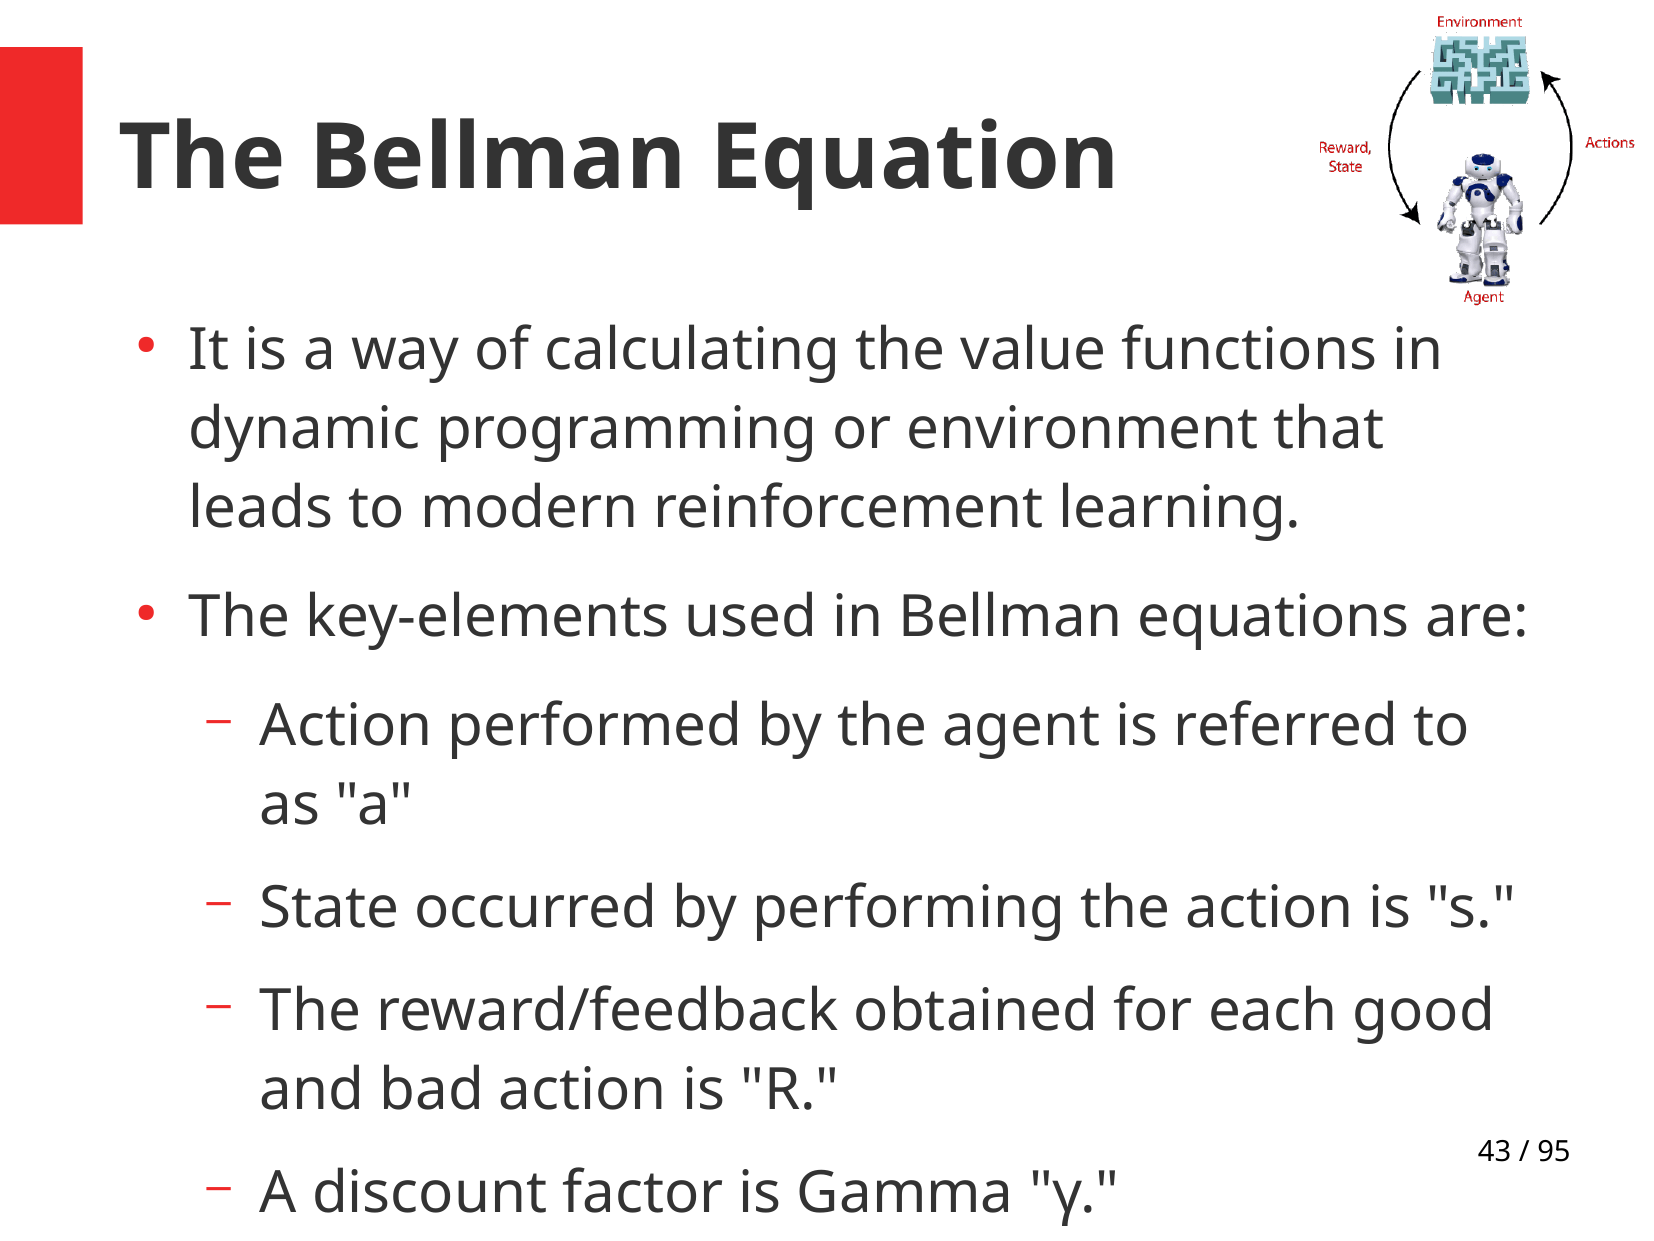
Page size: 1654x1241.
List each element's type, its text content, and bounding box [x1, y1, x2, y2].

picture [1311, 11, 1642, 310]
title The Bellman Equation [118, 28, 1311, 278]
list It is a way of calculating the value functions in dynamic programming or environment that leads to modern reinforcement learning. The key-elements used in Bellman equations are: Action performed by the agent is referred to as "a" State occurred by performing the action is "s." The reward/feedback obtained for each good and bad action is "R." A discount factor is Gamma "γ." [118, 307, 1536, 1027]
